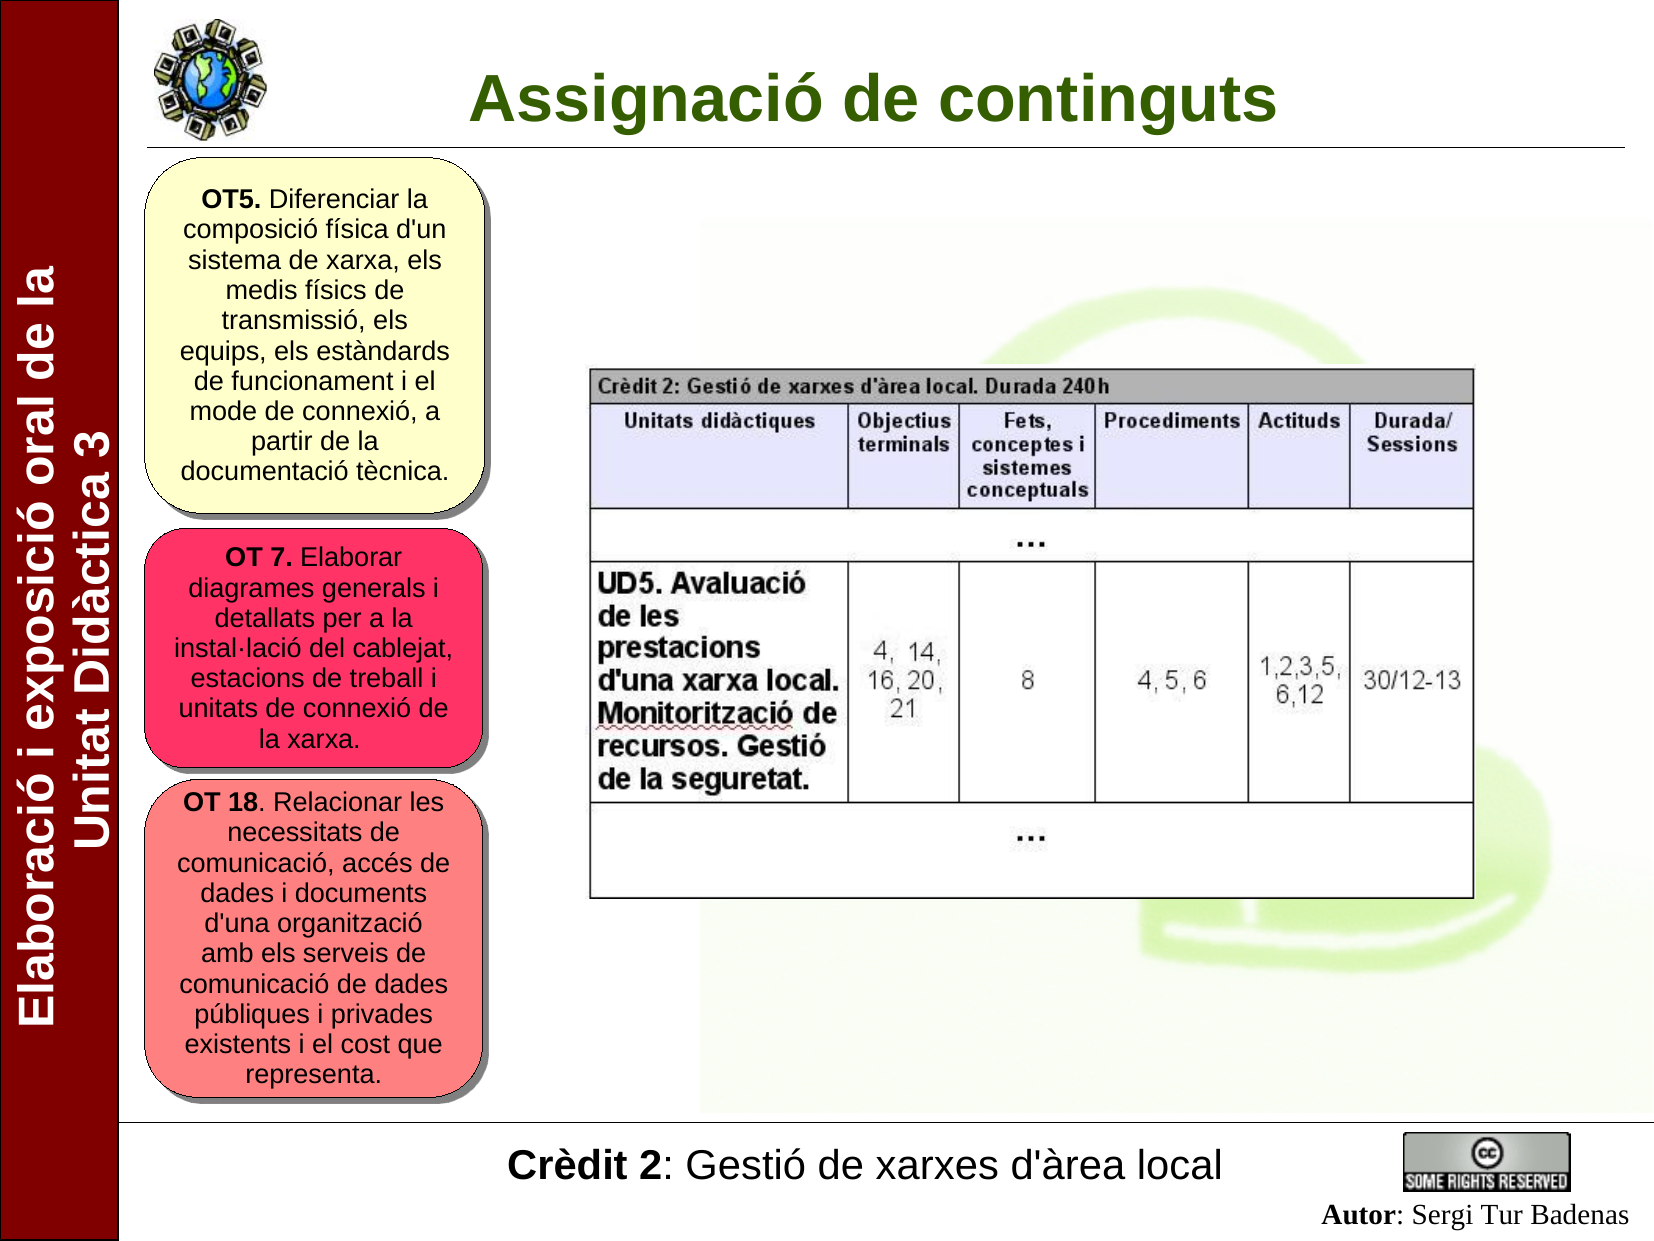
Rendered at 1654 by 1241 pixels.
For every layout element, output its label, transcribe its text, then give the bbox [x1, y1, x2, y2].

title Assignació de continguts [129, 49, 1619, 148]
picture [154, 19, 268, 49]
text_box OT 7. Elaborar diagrames generals i detallats per a la instal·lació del cablejat, estacions de treball i unitats de connexió de la xarxa. [144, 528, 483, 768]
picture [1403, 1132, 1571, 1192]
text_box OT5. Diferenciar la composició física d'un sistema de xarxa, els medis físics de transmissió, els equips, els estàndards de funcionament i el mode de connexió, a partir de la documentació tècnica. [144, 157, 485, 514]
picture [585, 217, 1654, 1113]
text_box OT 18. Relacionar les necessitats de comunicació, accés de dades i documents d'una organització amb els serveis de comunicació de dades públiques i privades existents i el cost que representa. [144, 779, 483, 1098]
